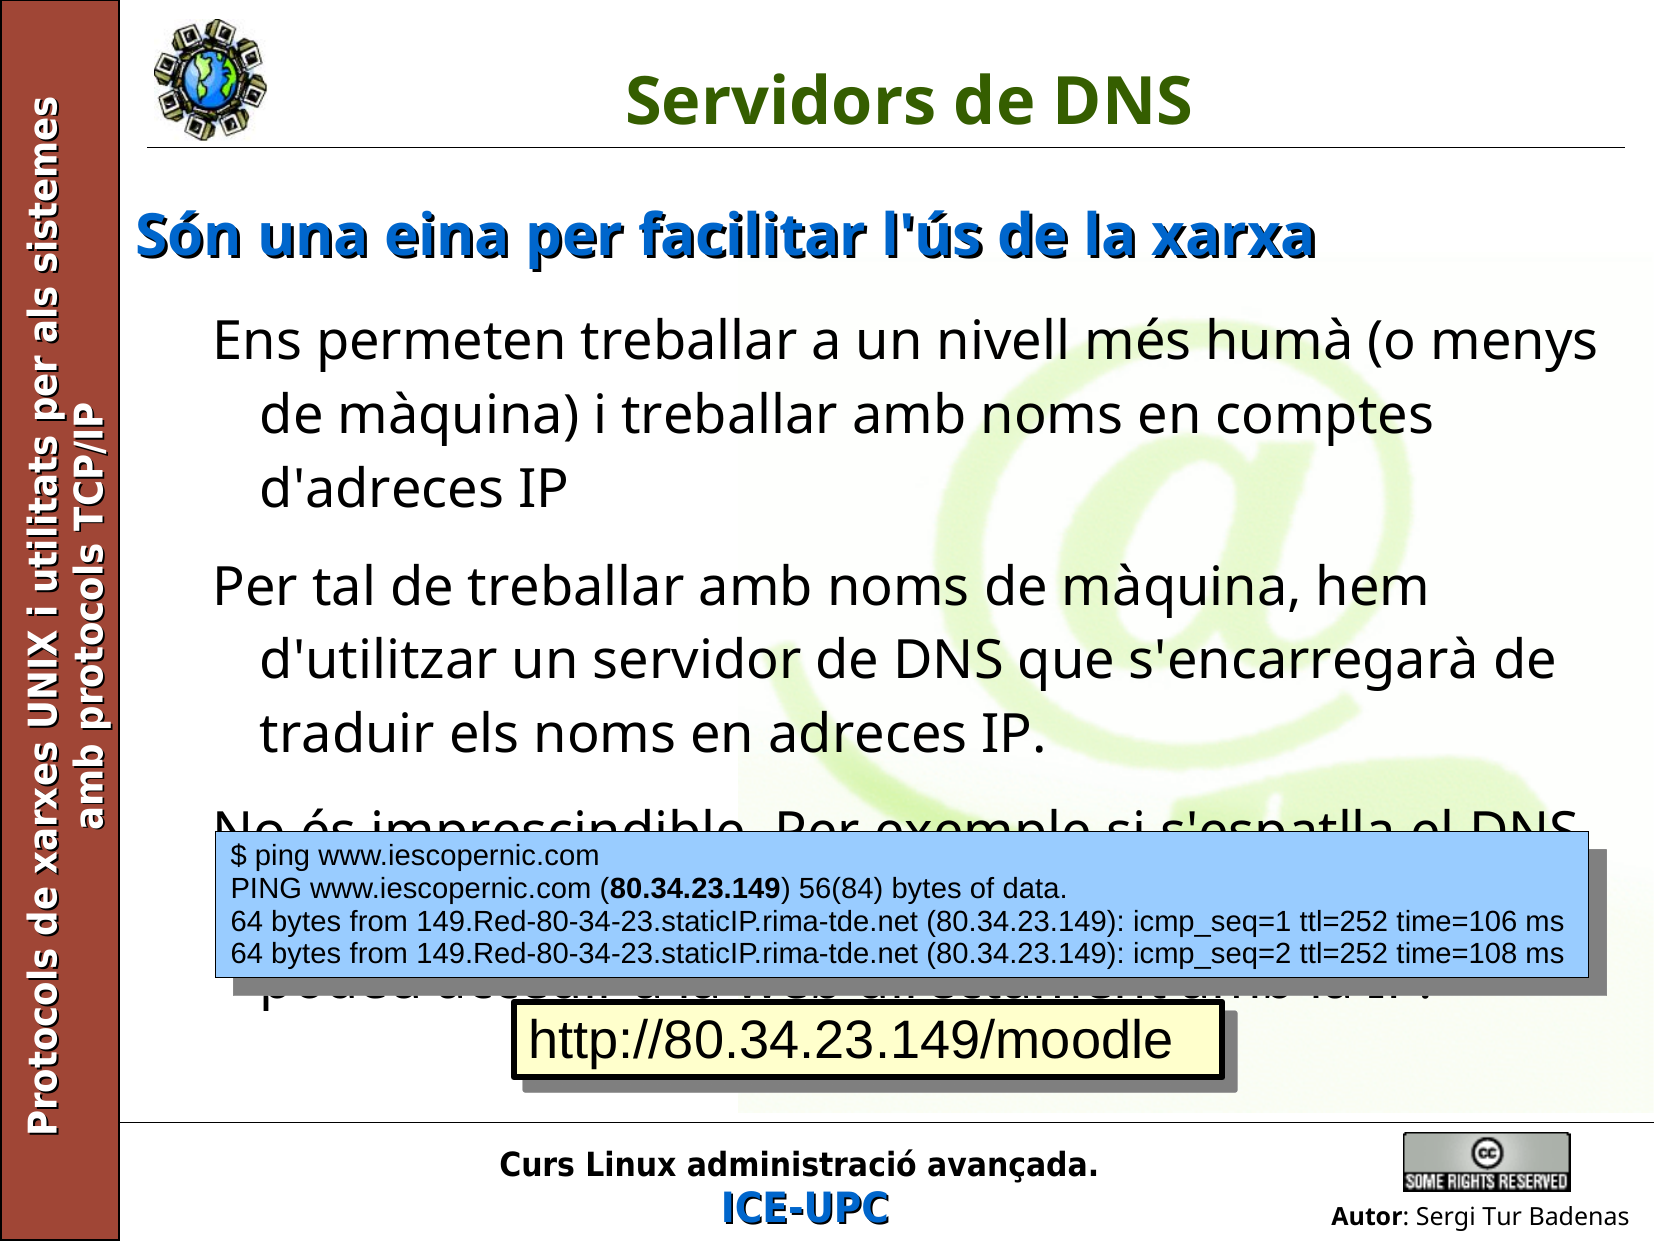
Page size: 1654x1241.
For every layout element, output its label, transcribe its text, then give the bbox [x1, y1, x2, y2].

picture [1403, 1132, 1571, 1192]
picture [154, 19, 268, 142]
list Són una eina per facilitar l'ús de la xarxa Ens permeten treballar a un nivell més humà (o menys de màquina) i treballar amb noms en comptes d'adreces IP Per tal de treballar amb noms de màquina, hem d'utilitzar un servidor de DNS que s'encarregarà de traduir els noms en adreces IP. No és imprescindible. Per exemple si s'espatlla el DNS del vostre proveïdor d'accés a Internet sempre podeu accedir a la web directament amb la IP. [118, 192, 1607, 1028]
title Servidors de DNS [165, 56, 1654, 141]
text_box $ ping www.iescopernic.com PING www.iescopernic.com (80.34.23.149) 56(84) bytes of data. 64 bytes from 149.Red-80-34-23.staticIP.rima-tde.net (80.34.23.149): icmp_seq=1 ttl=252 time=106 ms 64 bytes from 149.Red-80-34-23.staticIP.rima-tde.net (80.34.23.149): icmp_seq=2 ttl=252 time=108 ms [215, 831, 1589, 978]
picture [738, 252, 1654, 1113]
text_box http://80.34.23.149/moodle [513, 1002, 1223, 1078]
